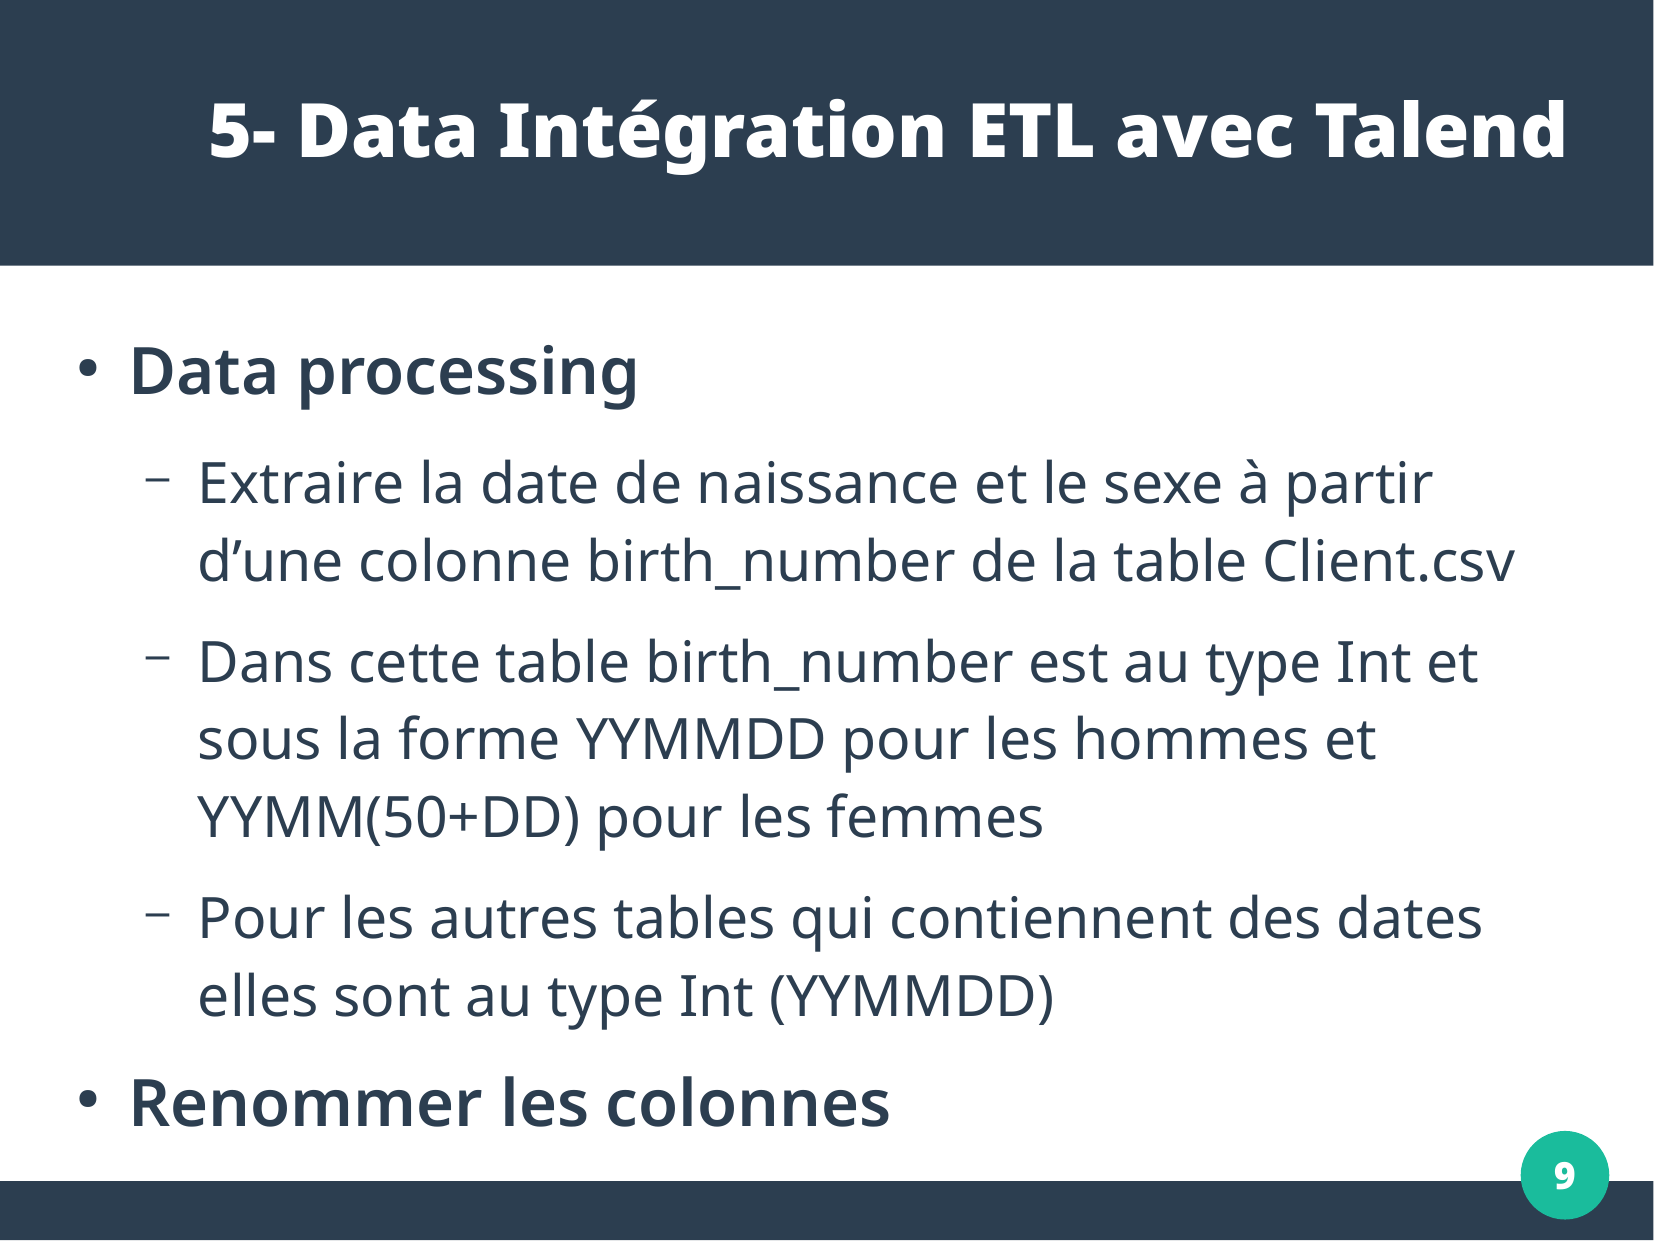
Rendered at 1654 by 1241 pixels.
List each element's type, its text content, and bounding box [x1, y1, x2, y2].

title 5- Data Intégration ETL avec Talend [59, 49, 1595, 207]
list Data processing Extraire la date de naissance et le sexe à partir d’une colonne birth_number de la table Client.csv Dans cette table birth_number est au type Int et sous la forme YYMMDD pour les hommes et YYMM(50+DD) pour les femmes Pour les autres tables qui contiennent des dates elles sont au type Int (YYMMDD) Renommer les colonnes [59, 324, 1595, 1152]
